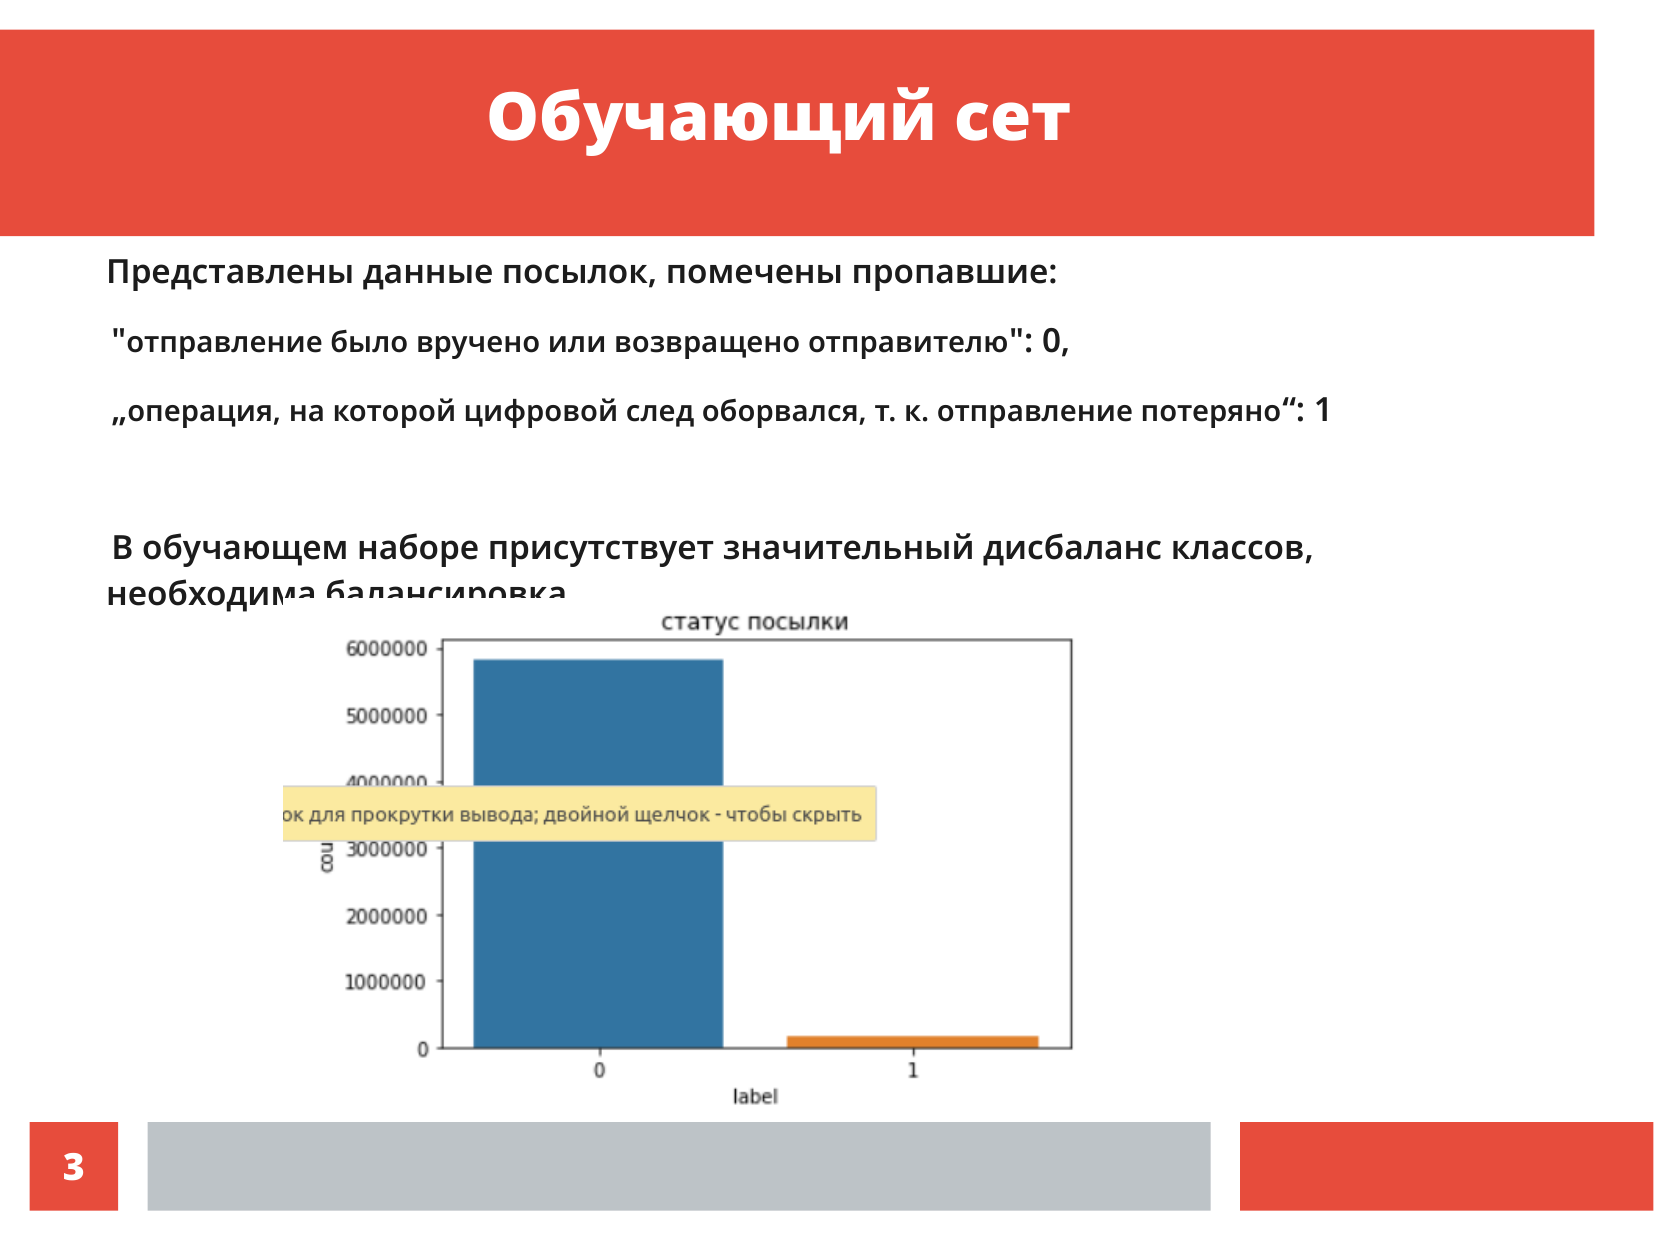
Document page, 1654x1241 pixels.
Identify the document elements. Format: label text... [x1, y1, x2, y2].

list Представлены данные посылок, помечены пропавшие: "отправление было вручено или возвращено отправителю": 0, „операция, на которой цифровой след оборвался, т. к. отправление потеряно“: 1 В обучающем наборе присутствует значительный дисбаланс классов, необходима балансировка. [106, 248, 1530, 1123]
picture [283, 598, 1179, 1123]
title Обучающий сет [11, 11, 1548, 160]
